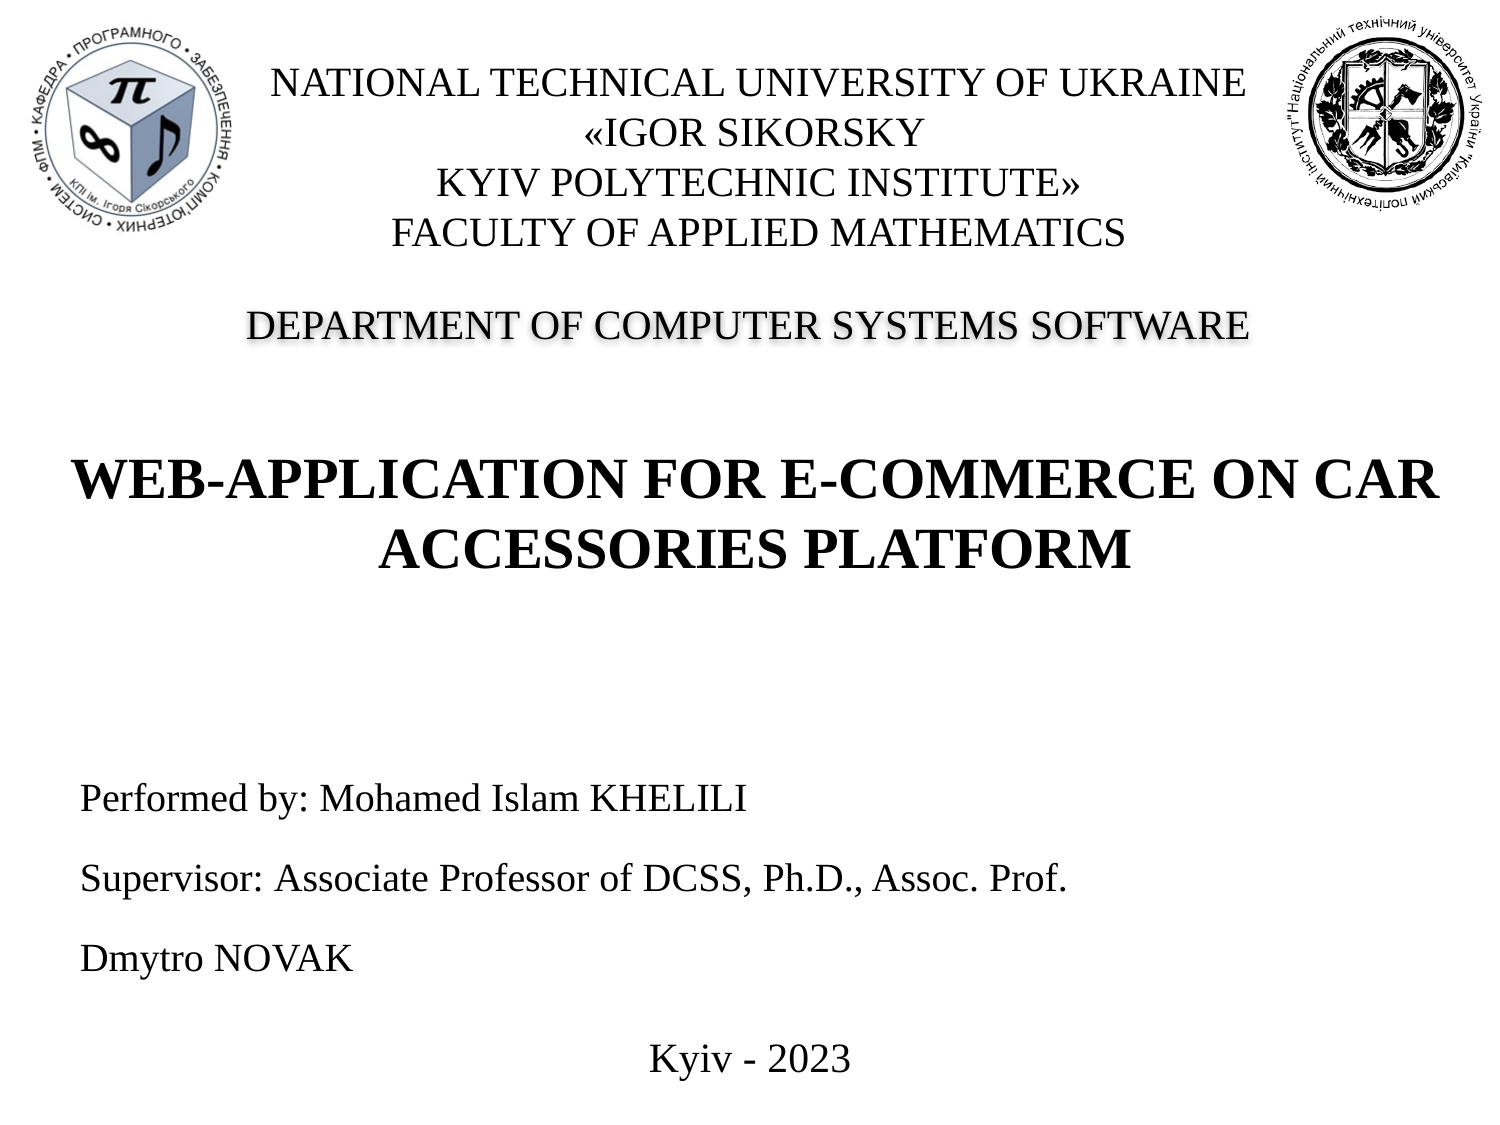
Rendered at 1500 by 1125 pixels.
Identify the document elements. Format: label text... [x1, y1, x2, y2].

text_box DEPARTMENT OF COMPUTER SYSTEMS SOFTWARE [34, 290, 1463, 356]
text_box WEB-APPLICATION FOR E-COMMERCE ON CAR ACCESSORIES PLATFORM [41, 432, 1470, 586]
picture [1283, 12, 1484, 213]
picture [16, 12, 254, 251]
title NATIONAL TECHNICAL UNIVERSITY OF UKRAINE «IGOR SIKORSKY KYIV POLYTECHNIC INSTITUTE» FACULTY OF APPLIED MATHEMATICS [234, 54, 1284, 255]
subtitle Performed by: Mohamed Islam KHELILI Supervisor: Associate Professor of DCSS, Ph.D., Assoc. Prof. Dmytro NOVAK [64, 692, 1436, 988]
text_box Kyiv - 2023 [53, 1023, 1448, 1089]
